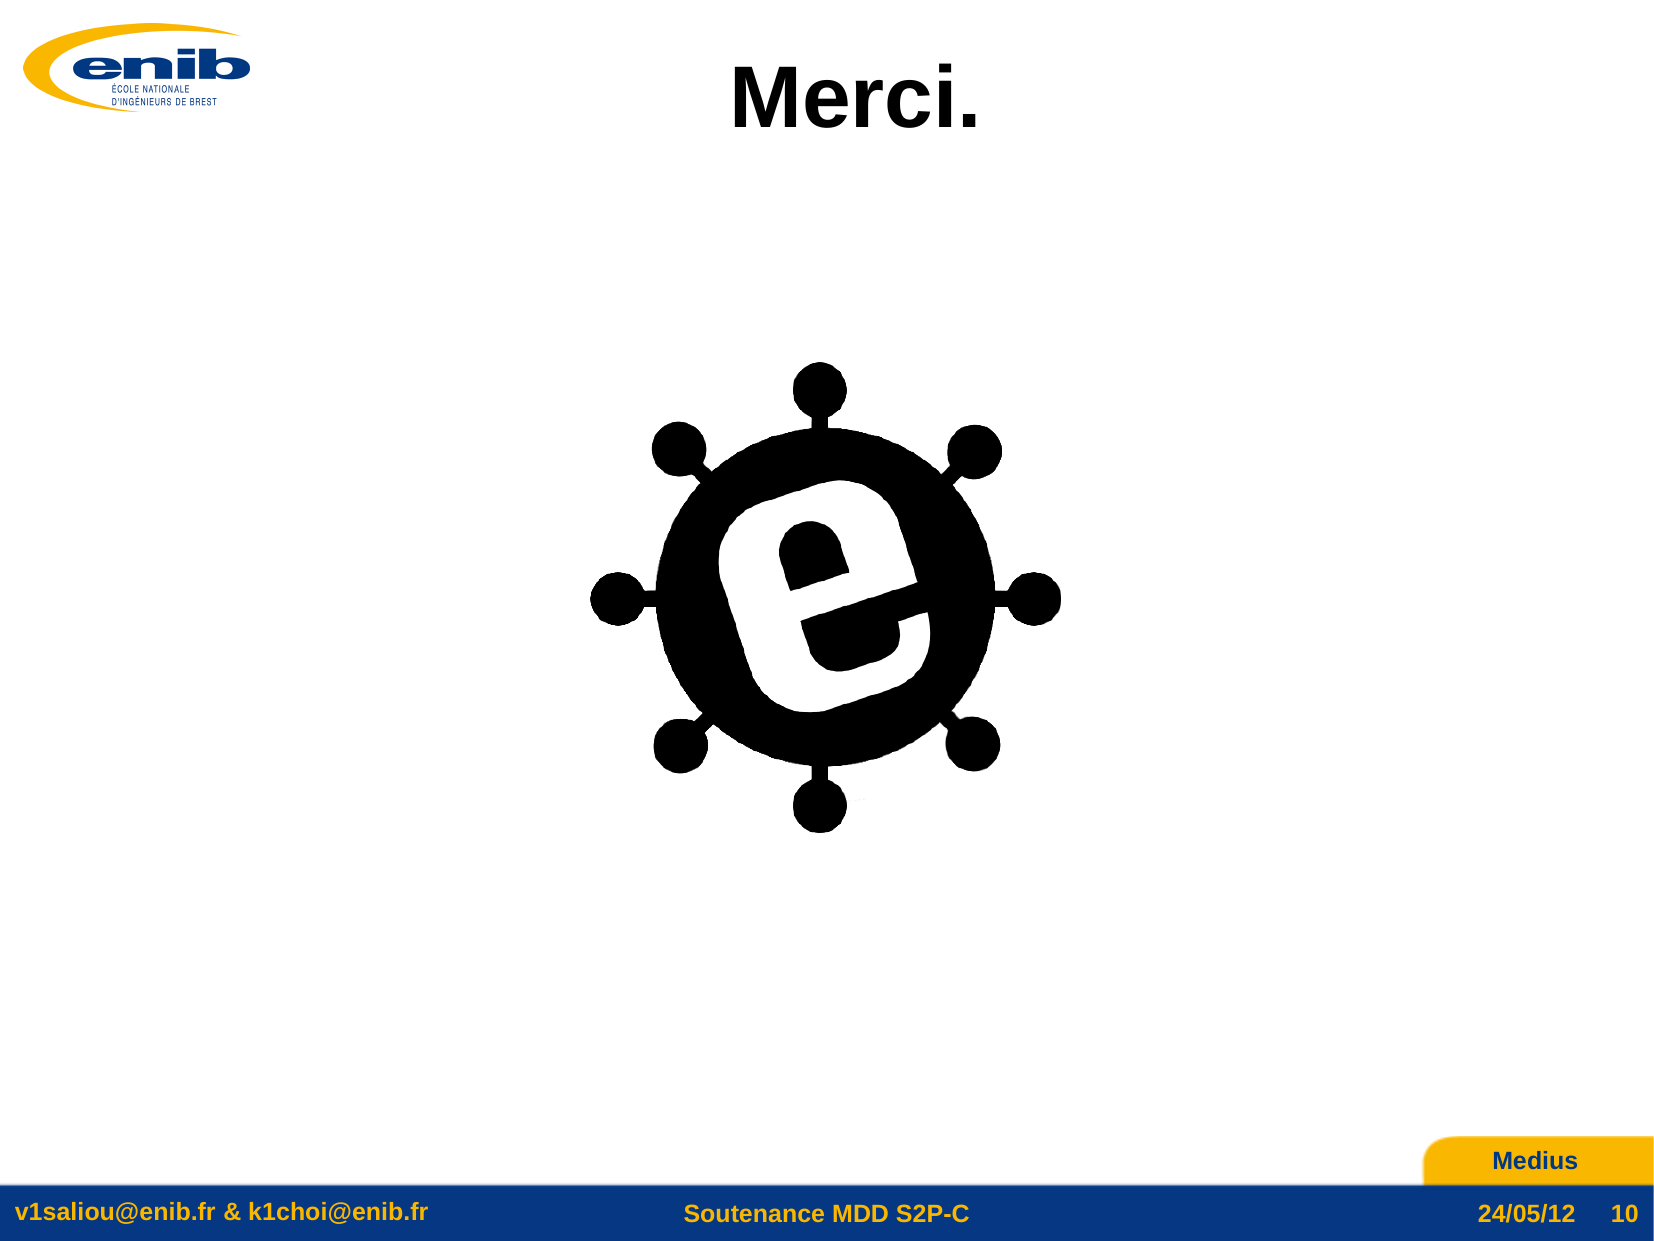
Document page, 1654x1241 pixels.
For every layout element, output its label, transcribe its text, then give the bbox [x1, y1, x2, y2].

picture [590, 362, 1061, 833]
text_box Merci. [714, 41, 998, 154]
picture [23, 23, 250, 112]
picture [0, 1136, 1654, 1241]
